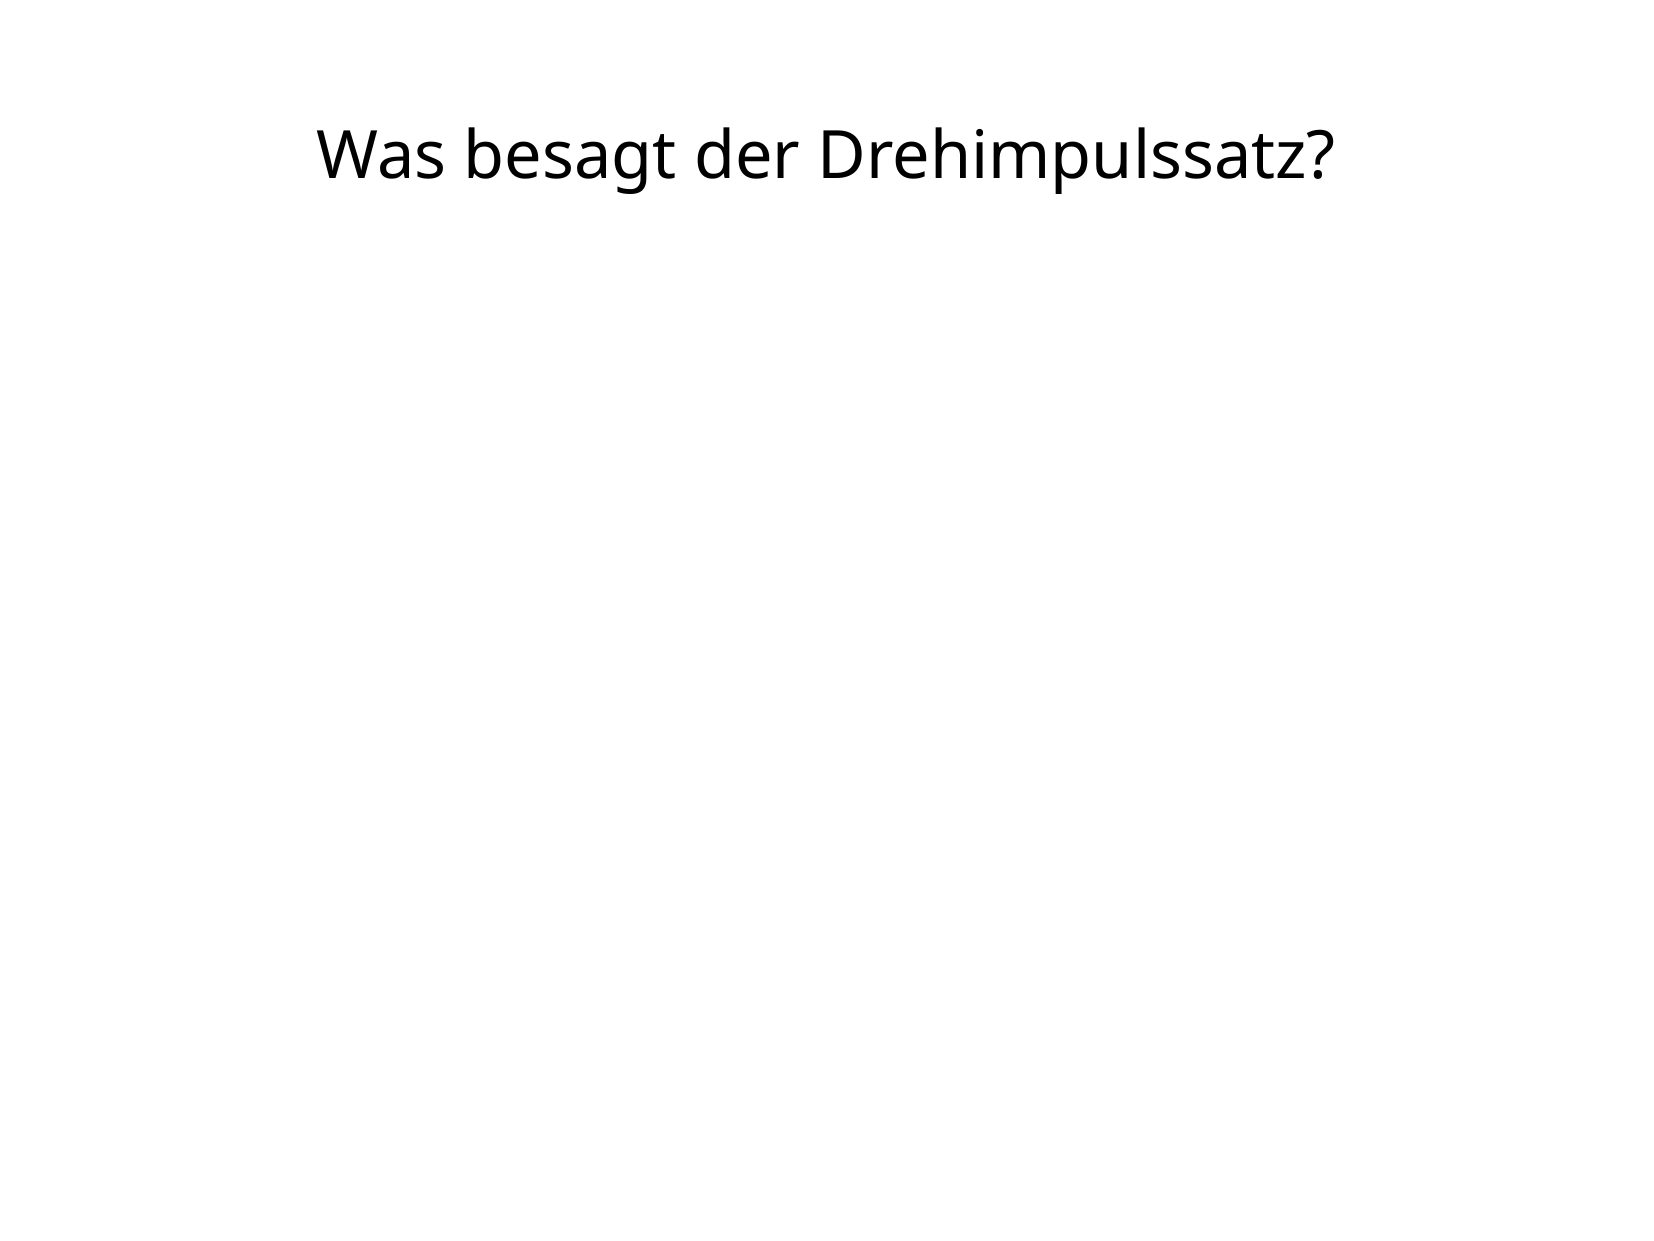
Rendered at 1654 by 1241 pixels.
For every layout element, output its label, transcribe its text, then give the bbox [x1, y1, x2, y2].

title Was besagt der Drehimpulssatz? [82, 49, 1571, 257]
